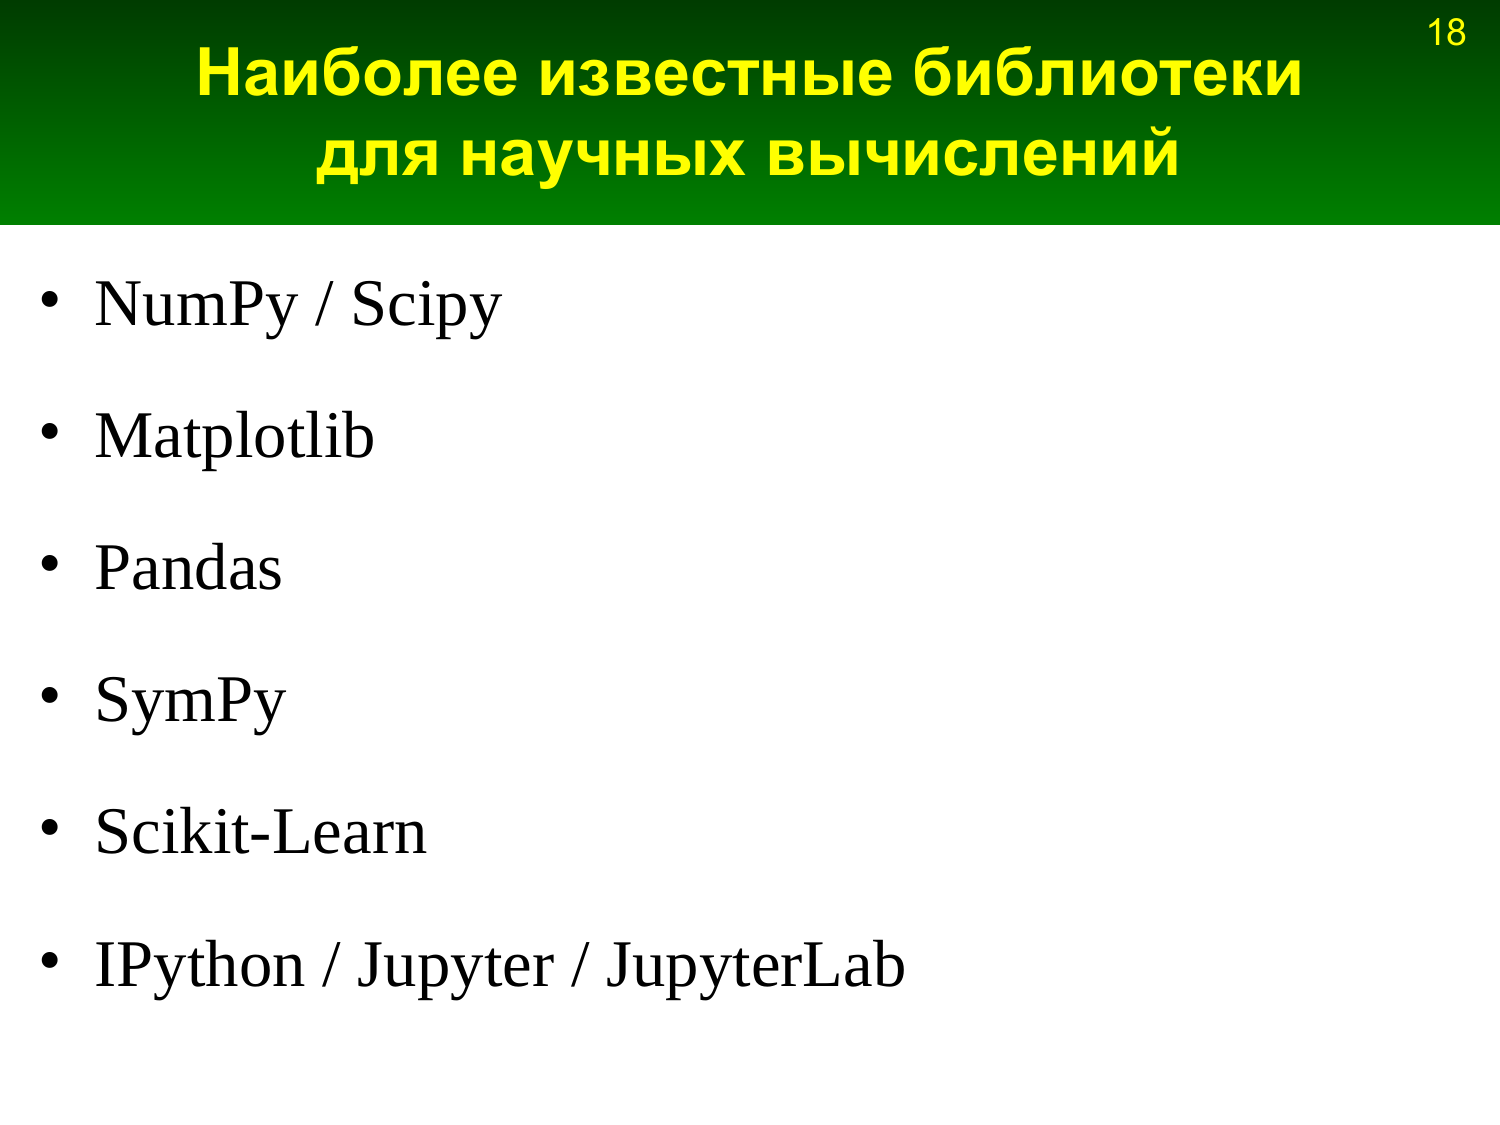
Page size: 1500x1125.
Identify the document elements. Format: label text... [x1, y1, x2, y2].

list NumPy / Scipy Matplotlib Pandas SymPy Scikit-Learn IPython / Jupyter / JupyterLab [23, 250, 1477, 1063]
title Наиболее известные библиотеки для научных вычислений [112, 0, 1388, 250]
